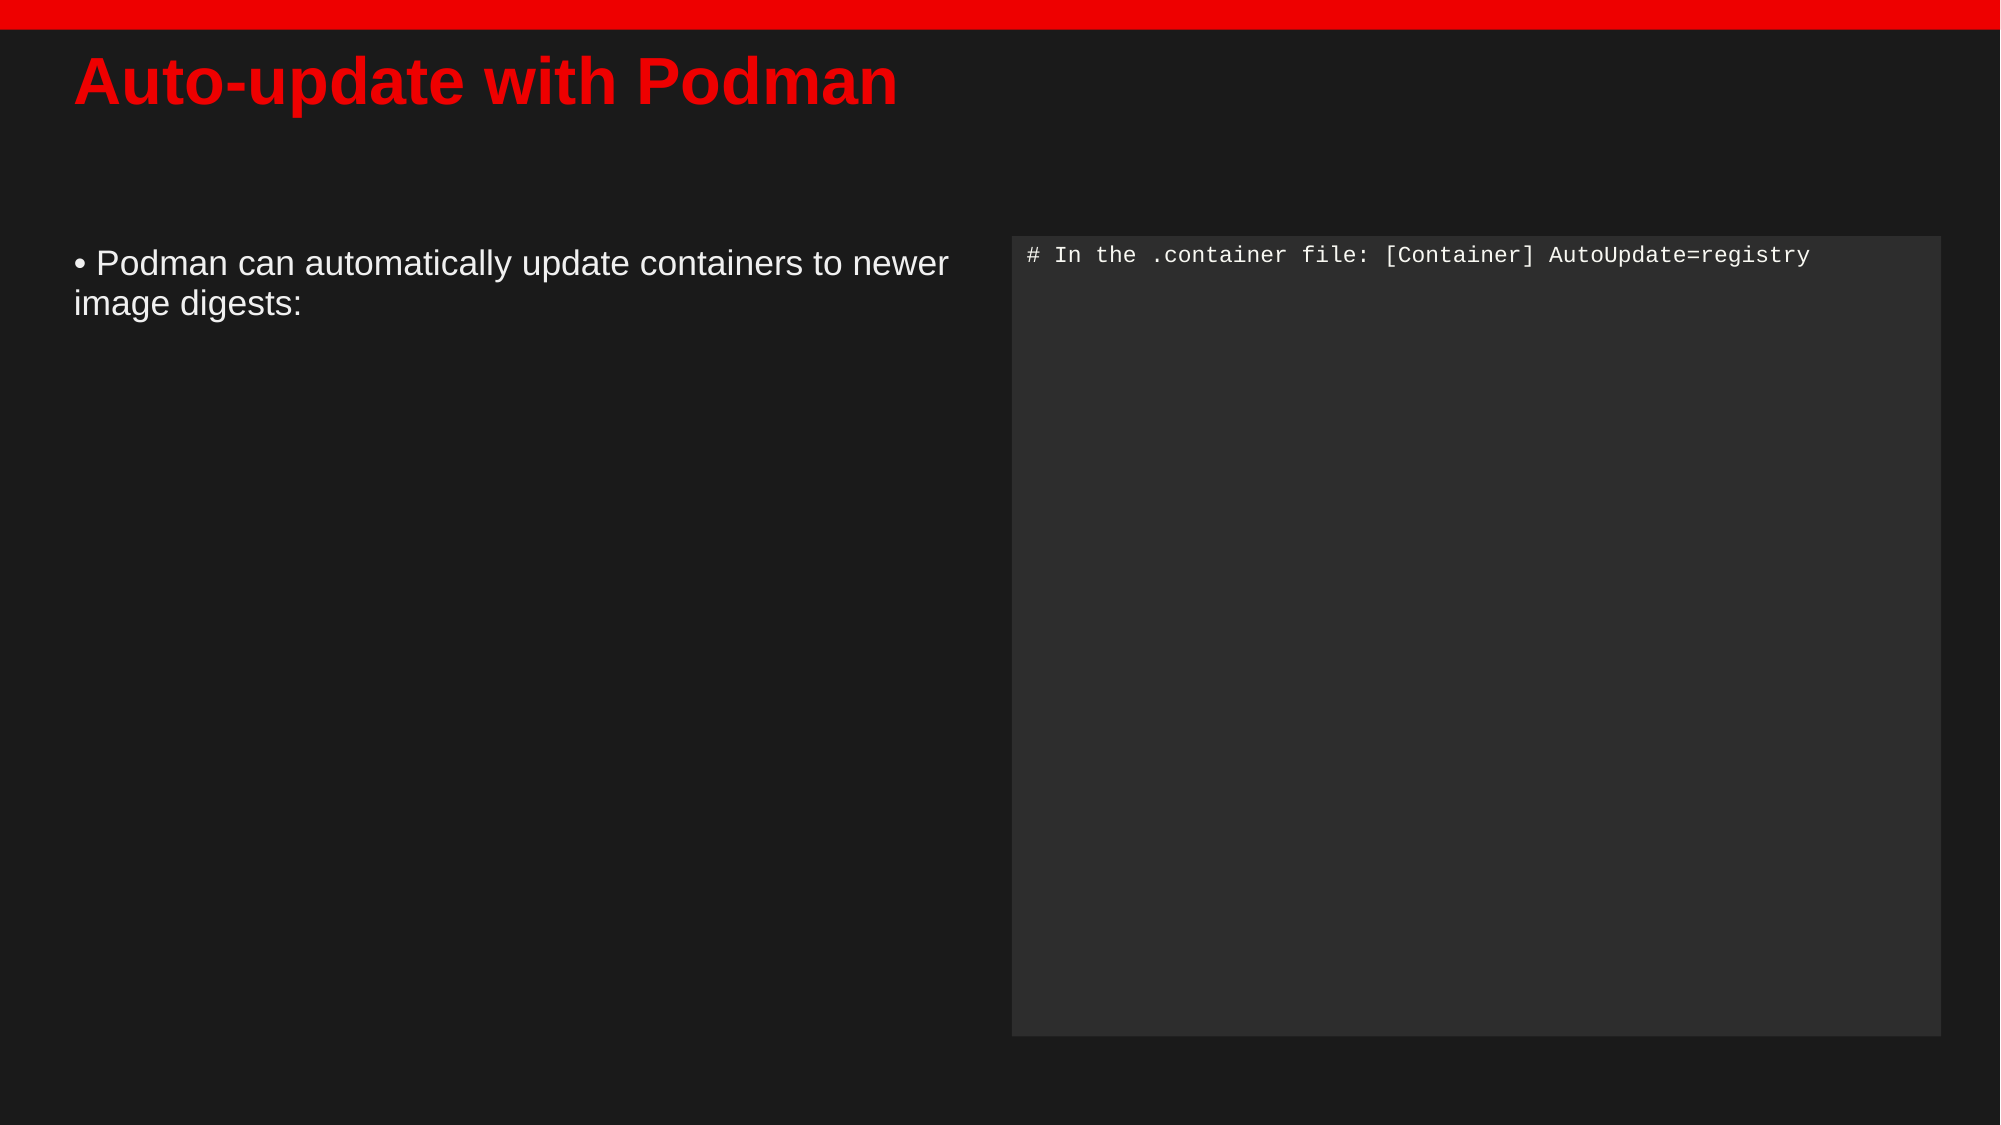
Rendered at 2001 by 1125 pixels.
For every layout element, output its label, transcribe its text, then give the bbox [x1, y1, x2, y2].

text_box Auto-update with Podman [59, 36, 1942, 208]
text_box • Podman can automatically update containers to newer image digests: [59, 236, 989, 1037]
text_box [0, 0, 2001, 30]
text_box # In the .container file: [Container] AutoUpdate=registry [1011, 236, 1942, 1037]
